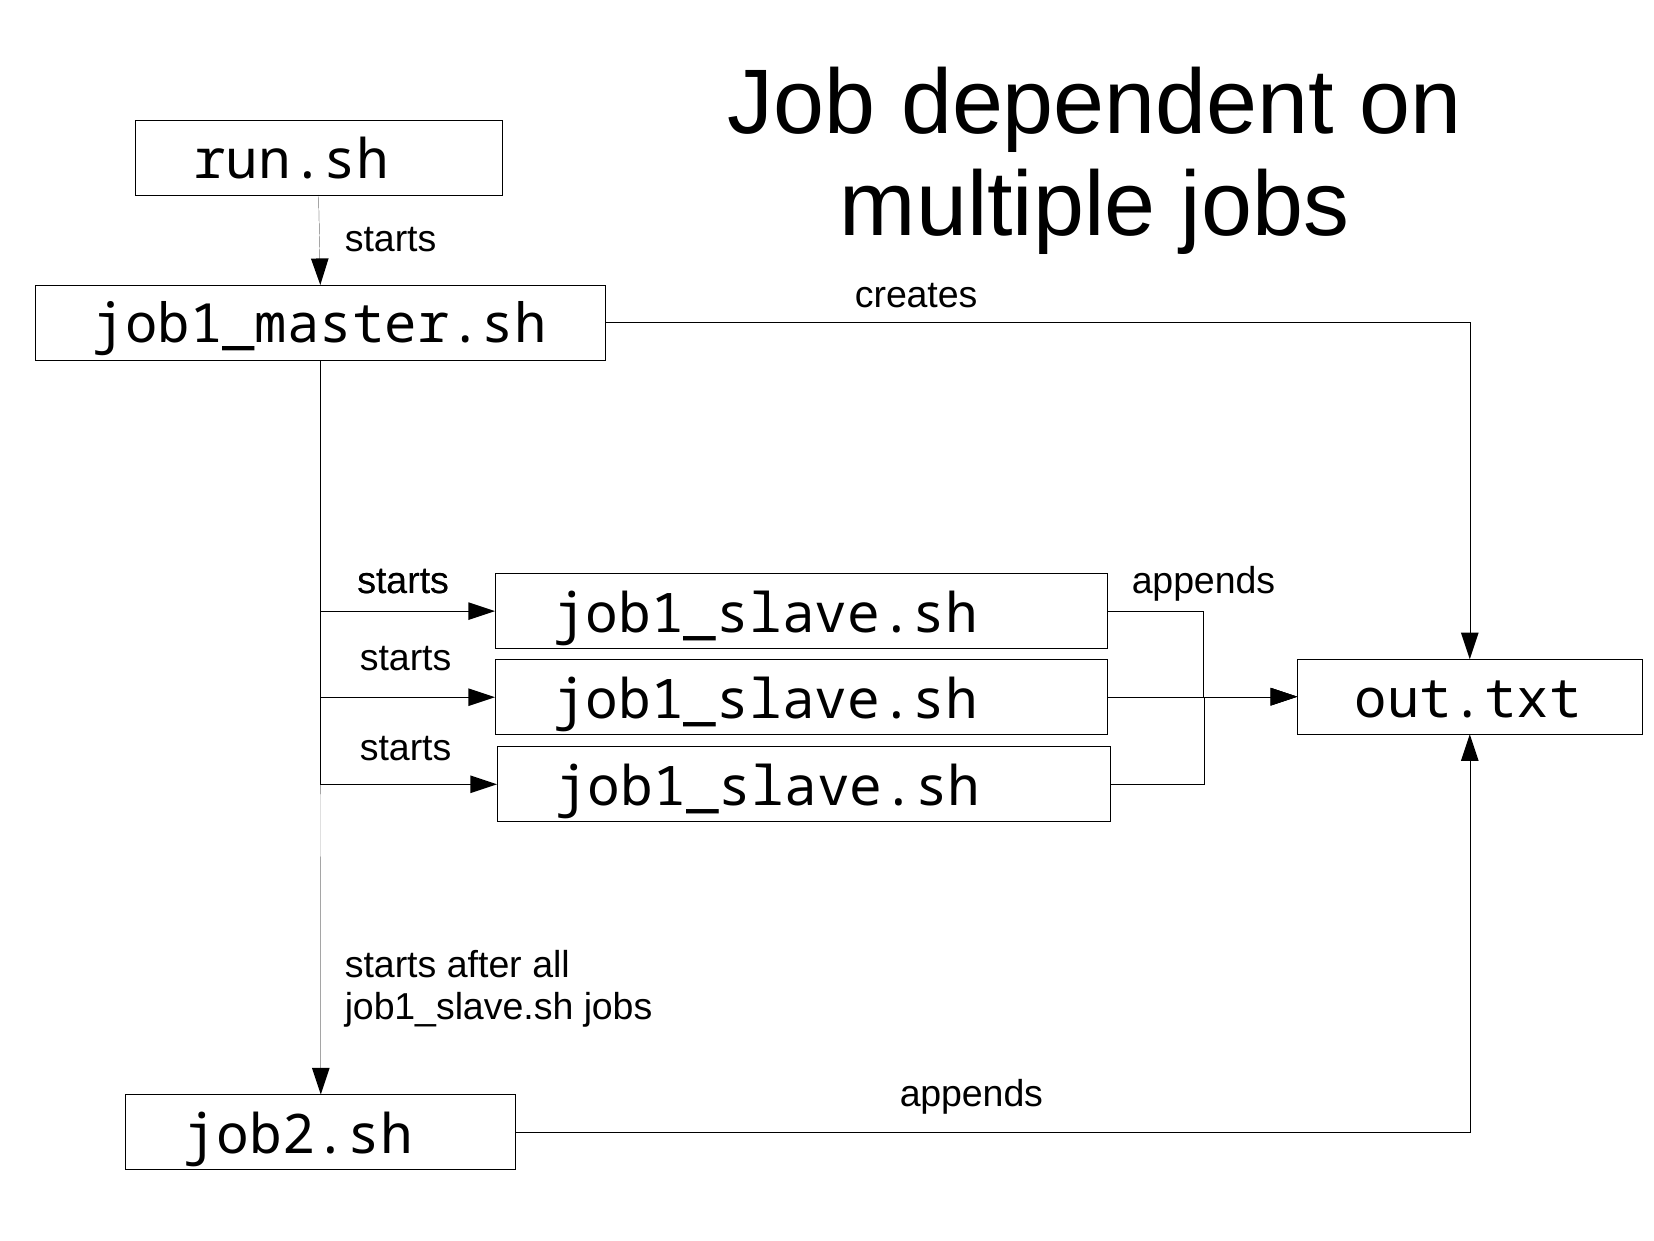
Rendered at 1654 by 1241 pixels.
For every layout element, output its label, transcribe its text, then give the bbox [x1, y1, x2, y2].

list out.txt [1297, 659, 1643, 735]
text_box starts [342, 551, 464, 609]
list run.sh [135, 120, 503, 196]
list job1_slave.sh [495, 573, 1108, 649]
title Job dependent on multiple jobs [570, 49, 1621, 257]
text_box starts [330, 210, 452, 267]
text_box starts [345, 719, 467, 777]
list job1_slave.sh [497, 746, 1111, 822]
text_box starts [345, 629, 467, 687]
text_box appends [885, 1065, 1058, 1122]
text_box creates [840, 265, 993, 323]
list job1_slave.sh [495, 659, 1108, 735]
text_box starts after all job1_slave.sh jobs [330, 936, 736, 1051]
list job1_master.sh [35, 285, 606, 361]
list job2.sh [125, 1094, 516, 1170]
text_box appends [1117, 551, 1291, 609]
